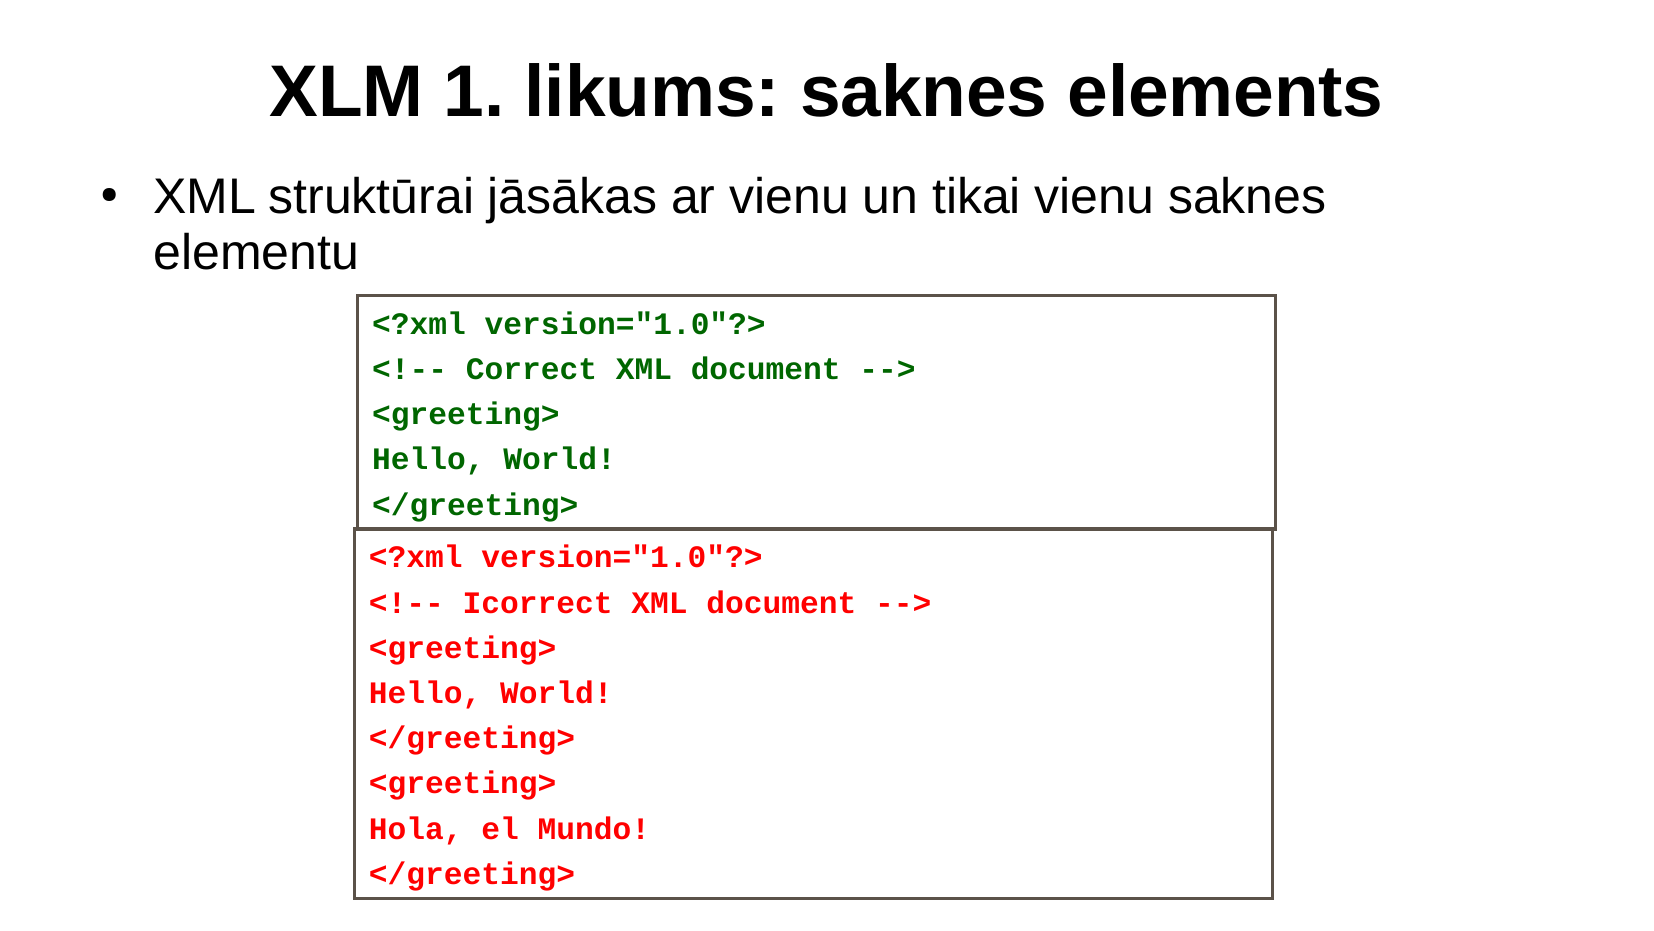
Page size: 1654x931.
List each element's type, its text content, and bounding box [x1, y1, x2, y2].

text_box <?xml version="1.0"?> <!-- Icorrect XML document --> <greeting> Hello, World! </greeting> <greeting> Hola, el Mundo! </greeting> [354, 528, 1273, 899]
text_box <?xml version="1.0"?> <!-- Correct XML document --> <greeting> Hello, World! </greeting> [357, 295, 1276, 529]
title XLM 1. likums: saknes elements [82, 9, 1571, 174]
list XML struktūrai jāsākas ar vienu un tikai vienu saknes elementu [82, 168, 1538, 889]
